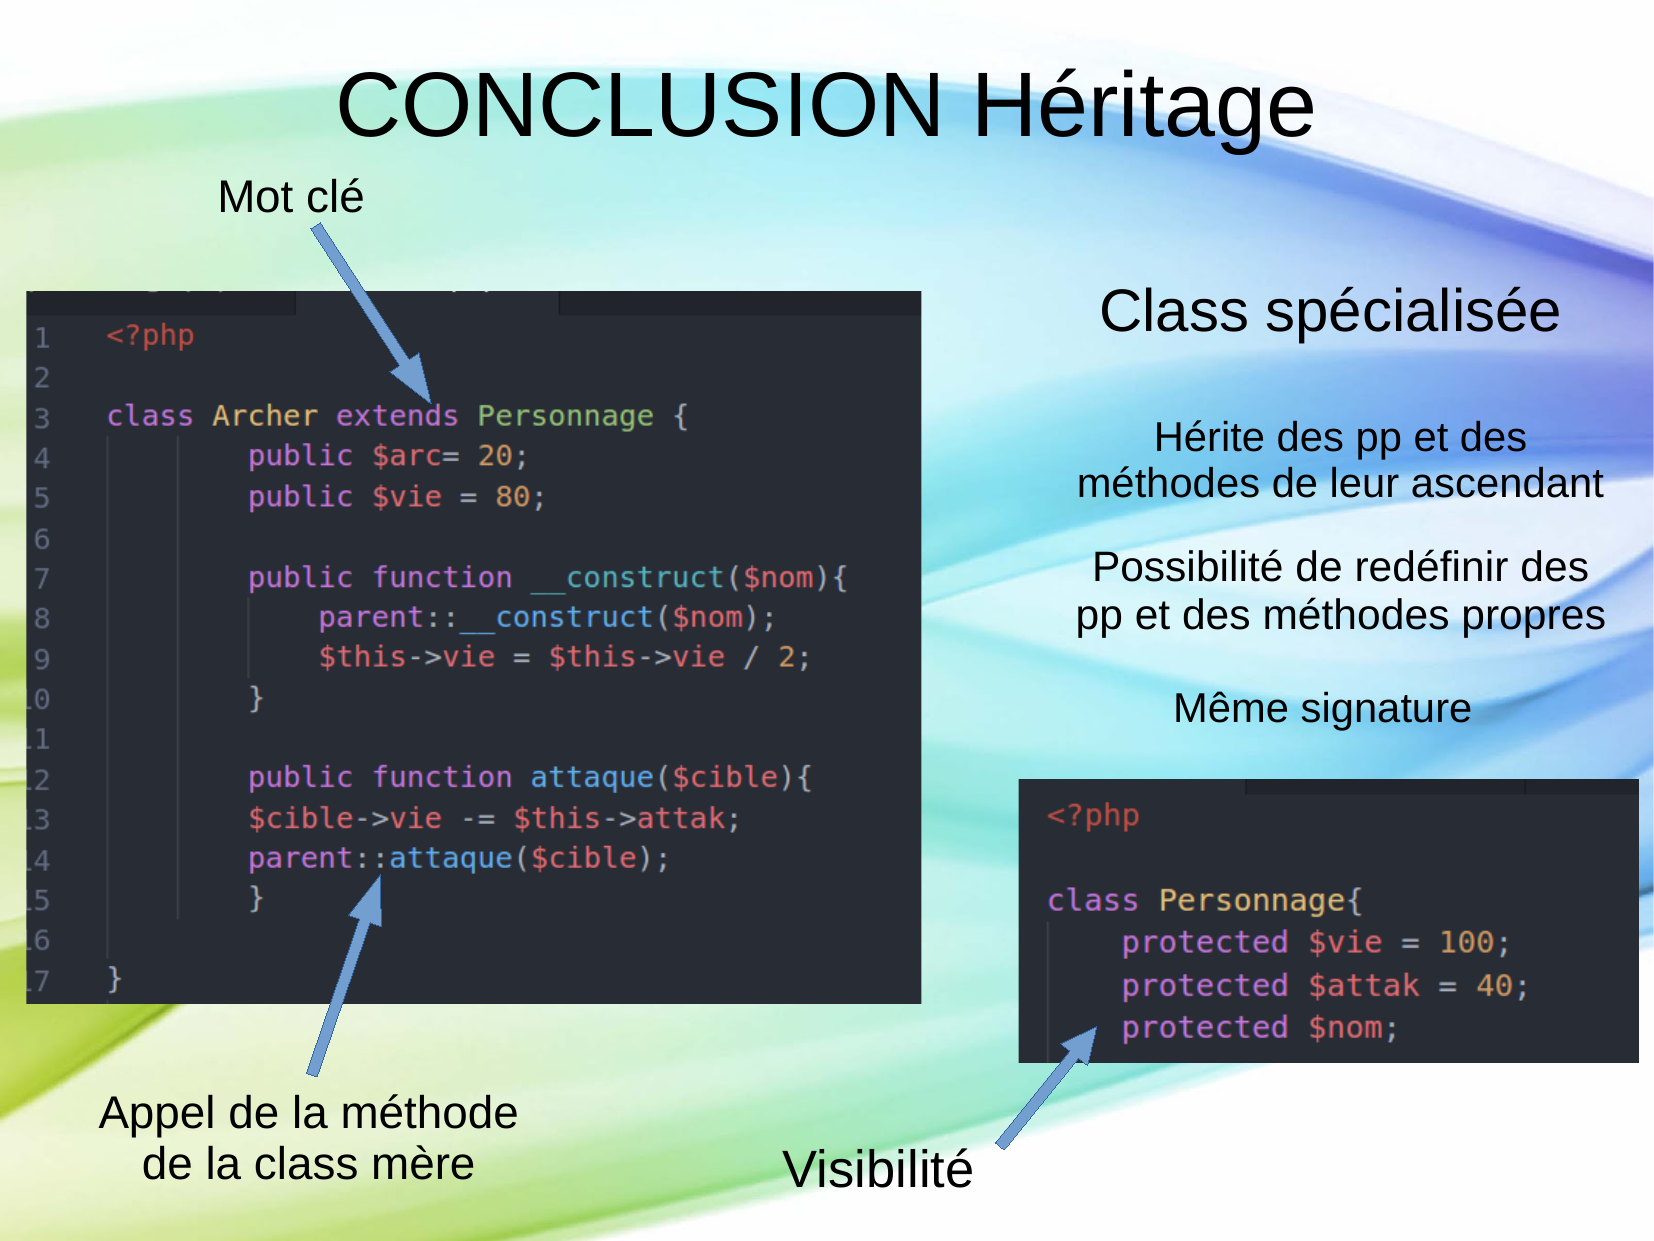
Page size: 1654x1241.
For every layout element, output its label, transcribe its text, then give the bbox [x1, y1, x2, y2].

list Class spécialisée [1039, 277, 1571, 361]
list Possibilité de redéfinir des pp et des méthodes propres [1039, 543, 1607, 686]
list Visibilité [732, 1139, 981, 1235]
text_box [306, 874, 382, 1077]
title CONCLUSION Héritage [82, 0, 1571, 208]
text_box [995, 1026, 1097, 1150]
list Mot clé [177, 171, 367, 257]
picture [0, 0, 1654, 1241]
list Hérite des pp et des méthodes de leur ascendant [1039, 413, 1607, 543]
text_box [329, 257, 432, 404]
list Même signature [1074, 685, 1536, 733]
list Appel de la méthode de la class mère [59, 1086, 520, 1241]
